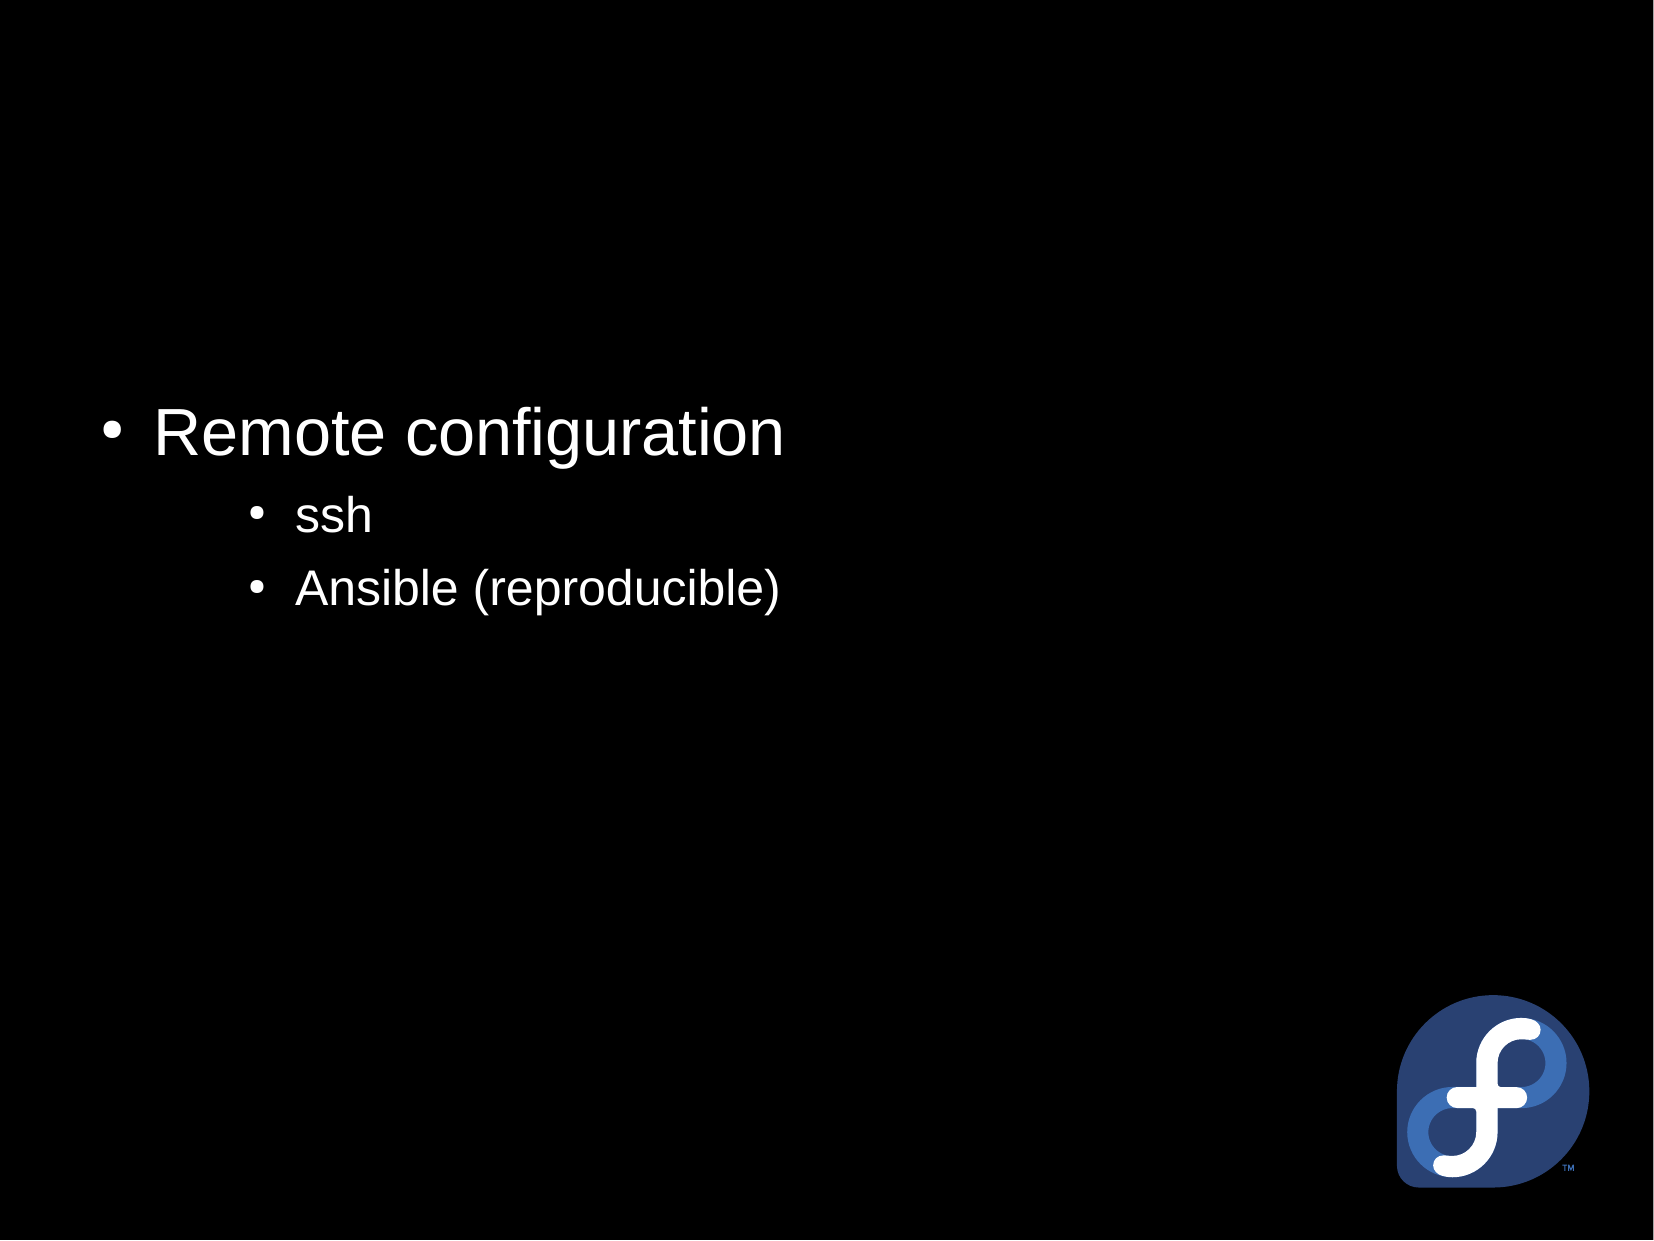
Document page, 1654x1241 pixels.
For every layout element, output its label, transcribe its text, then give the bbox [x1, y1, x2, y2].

list Remote configuration ssh Ansible (reproducible) [82, 290, 1571, 1010]
picture [1396, 994, 1591, 1189]
